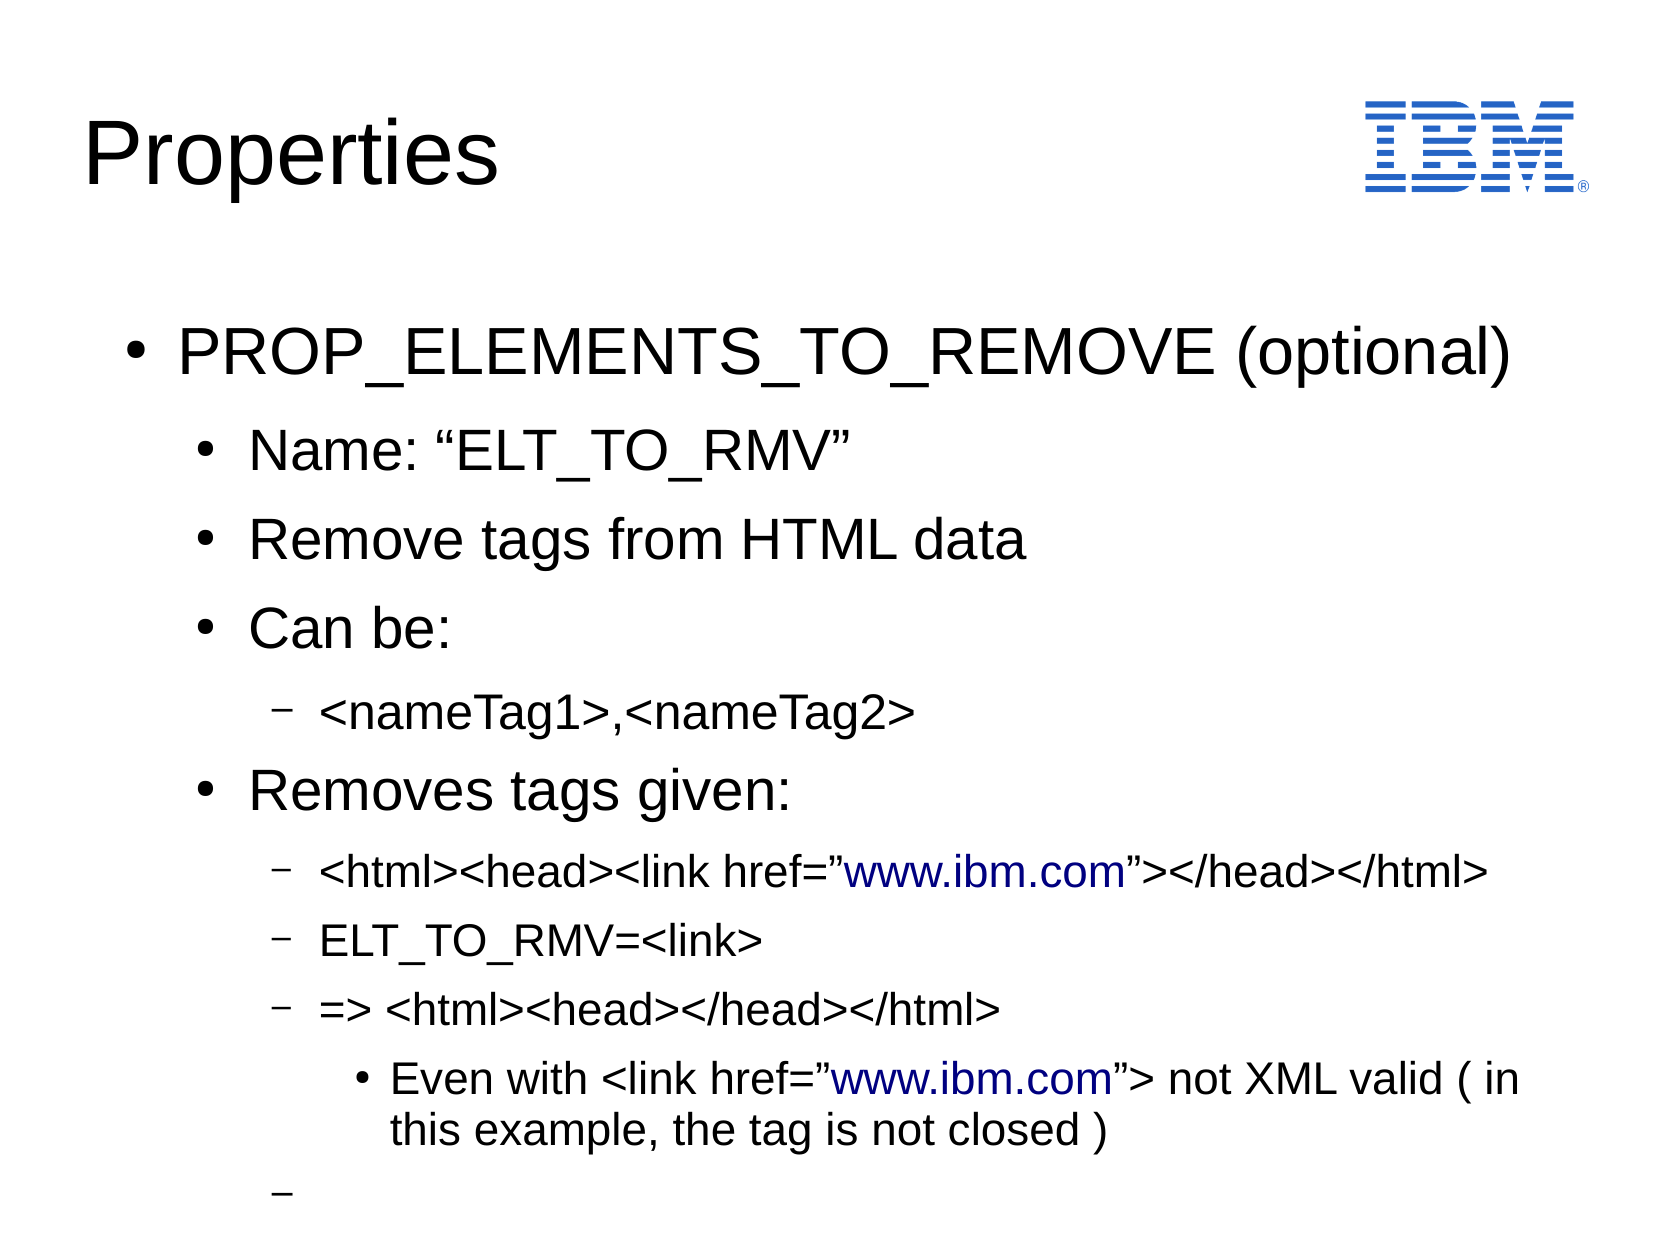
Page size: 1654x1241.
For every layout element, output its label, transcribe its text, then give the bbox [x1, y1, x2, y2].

list PROP_ELEMENTS_TO_REMOVE (optional) Name: “ELT_TO_RMV” Remove tags from HTML data Can be: <nameTag1>,<nameTag2> Removes tags given: <html><head><link href=”www.ibm.com”></head></html> ELT_TO_RMV=<link> => <html><head></head></html> Even with <link href=”www.ibm.com”> not XML valid ( in this example, the tag is not closed ) [106, 313, 1595, 1222]
list [82, 290, 1571, 1109]
title Properties [82, 49, 1571, 257]
picture [1358, 86, 1595, 207]
